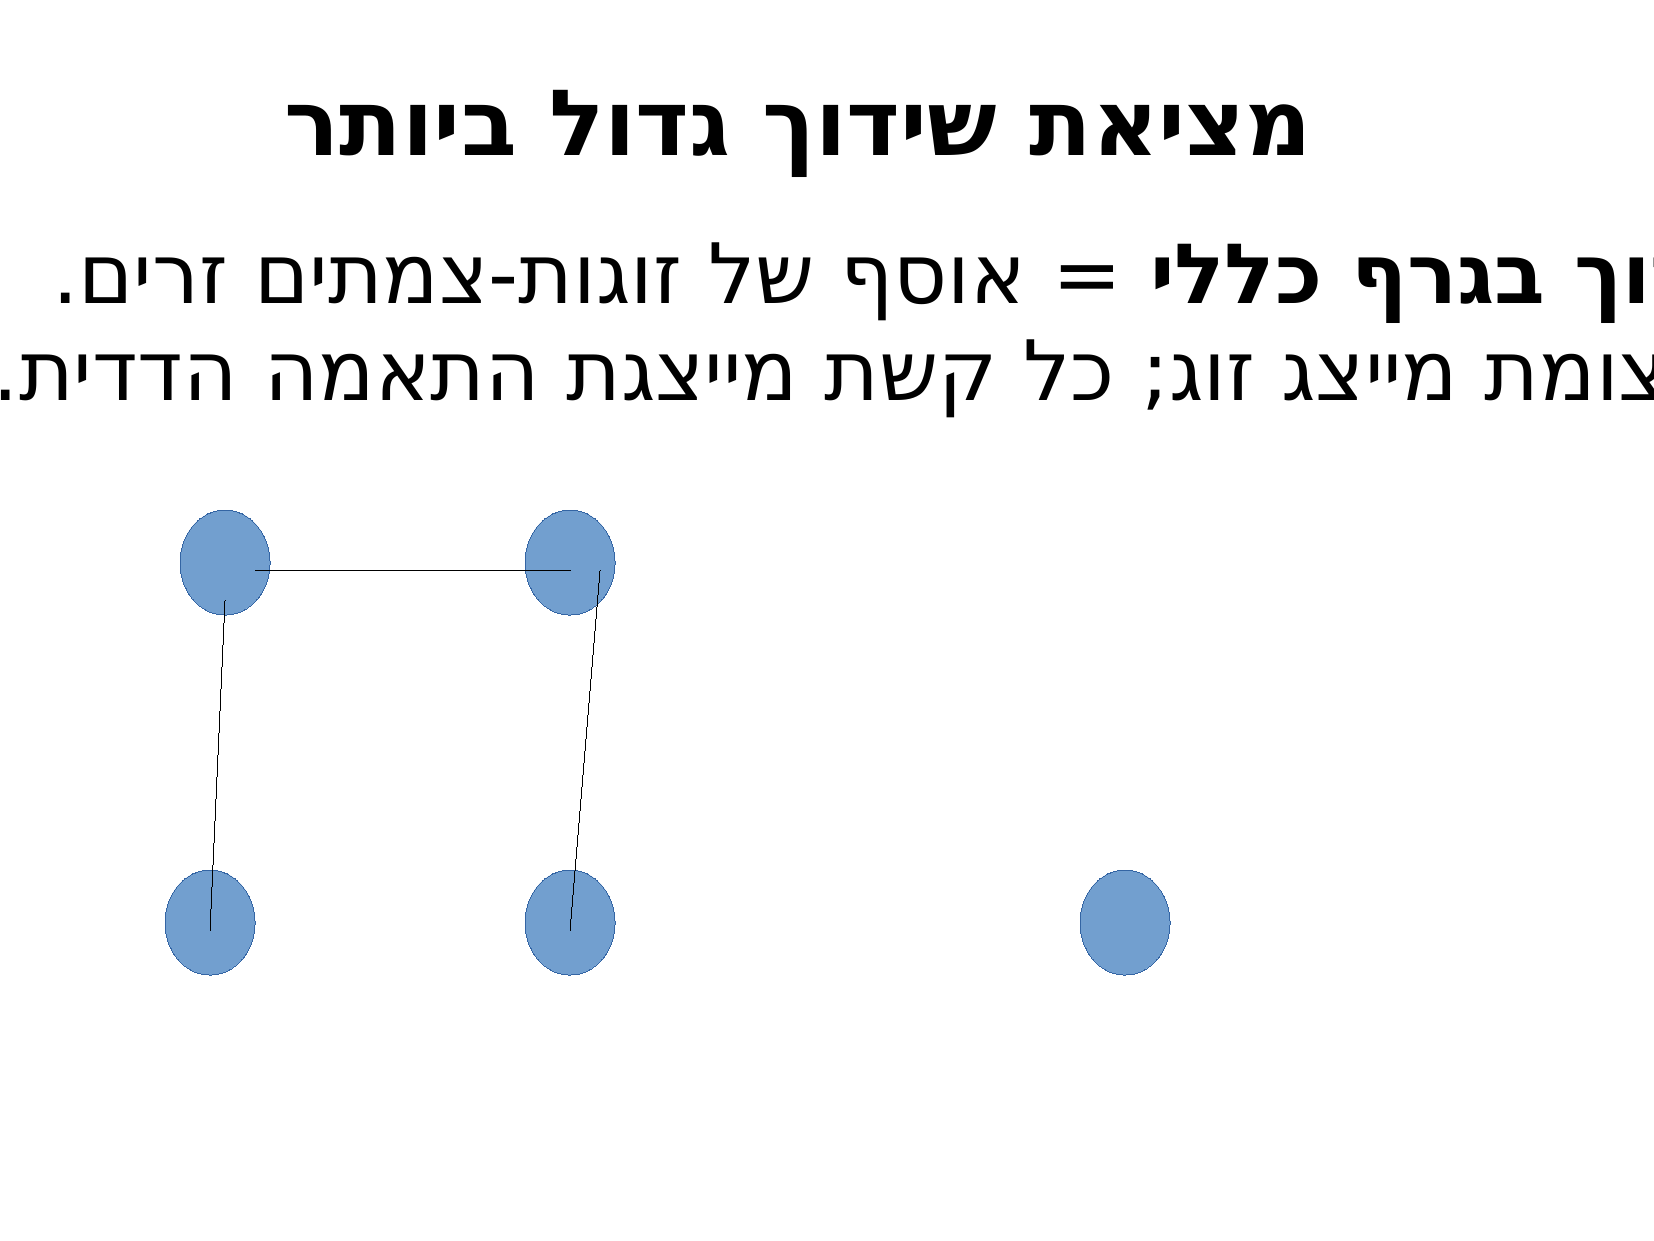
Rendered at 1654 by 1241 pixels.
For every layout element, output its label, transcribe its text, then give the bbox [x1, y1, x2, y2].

text_box [165, 870, 256, 976]
text_box [1080, 870, 1171, 976]
text_box [525, 510, 616, 616]
text_box שידוך בגרף כללי = אוסף של זוגות-צמתים זרים. כל צומת מייצג זוג; כל קשת מייצגת התאמה הדדית. [0, 218, 1654, 511]
text_box [180, 511, 271, 616]
title מציאת שידוך גדול ביותר [82, 41, 1516, 207]
text_box [525, 870, 616, 976]
